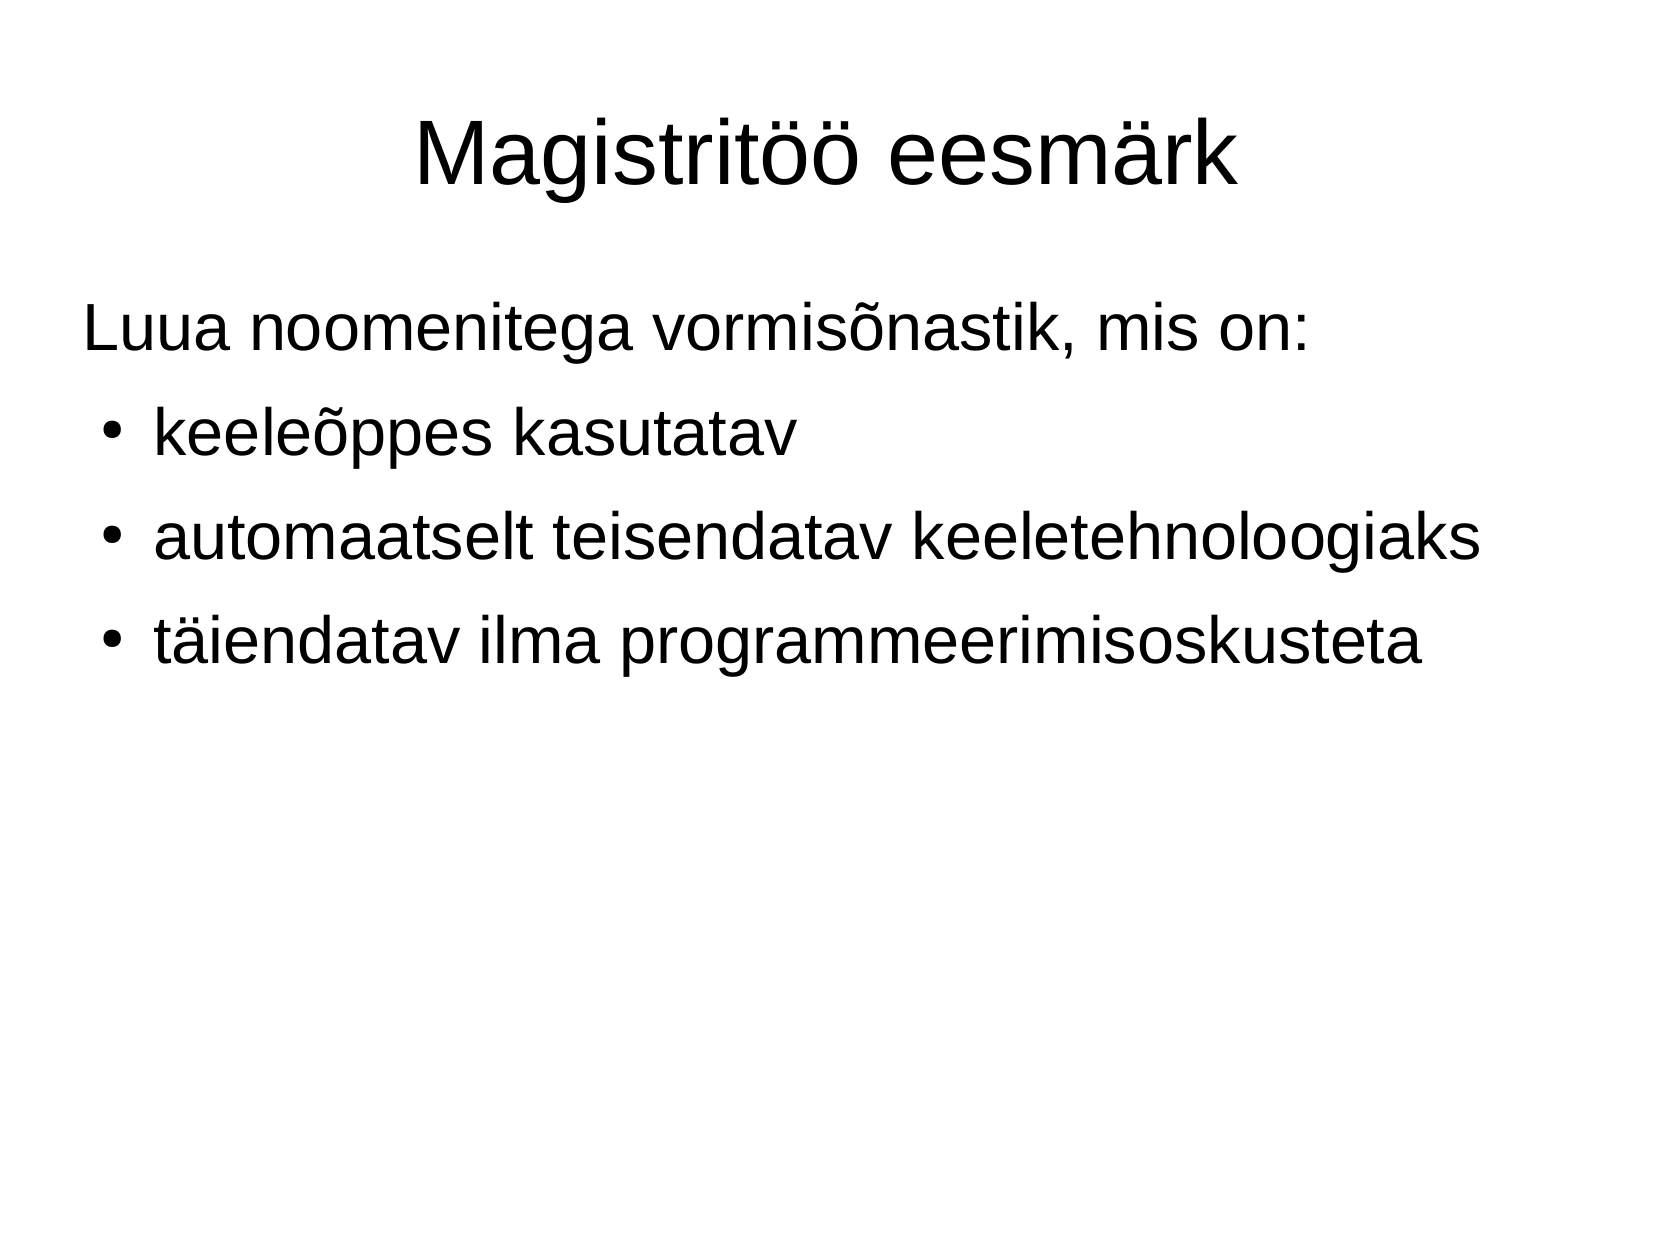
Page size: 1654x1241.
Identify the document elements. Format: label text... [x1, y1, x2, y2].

list Luua noomenitega vormisõnastik, mis on: keeleõppes kasutatav automaatselt teisendatav keeletehnoloogiaks täiendatav ilma programmeerimisoskusteta [82, 290, 1571, 1010]
title Magistritöö eesmärk [82, 49, 1571, 257]
